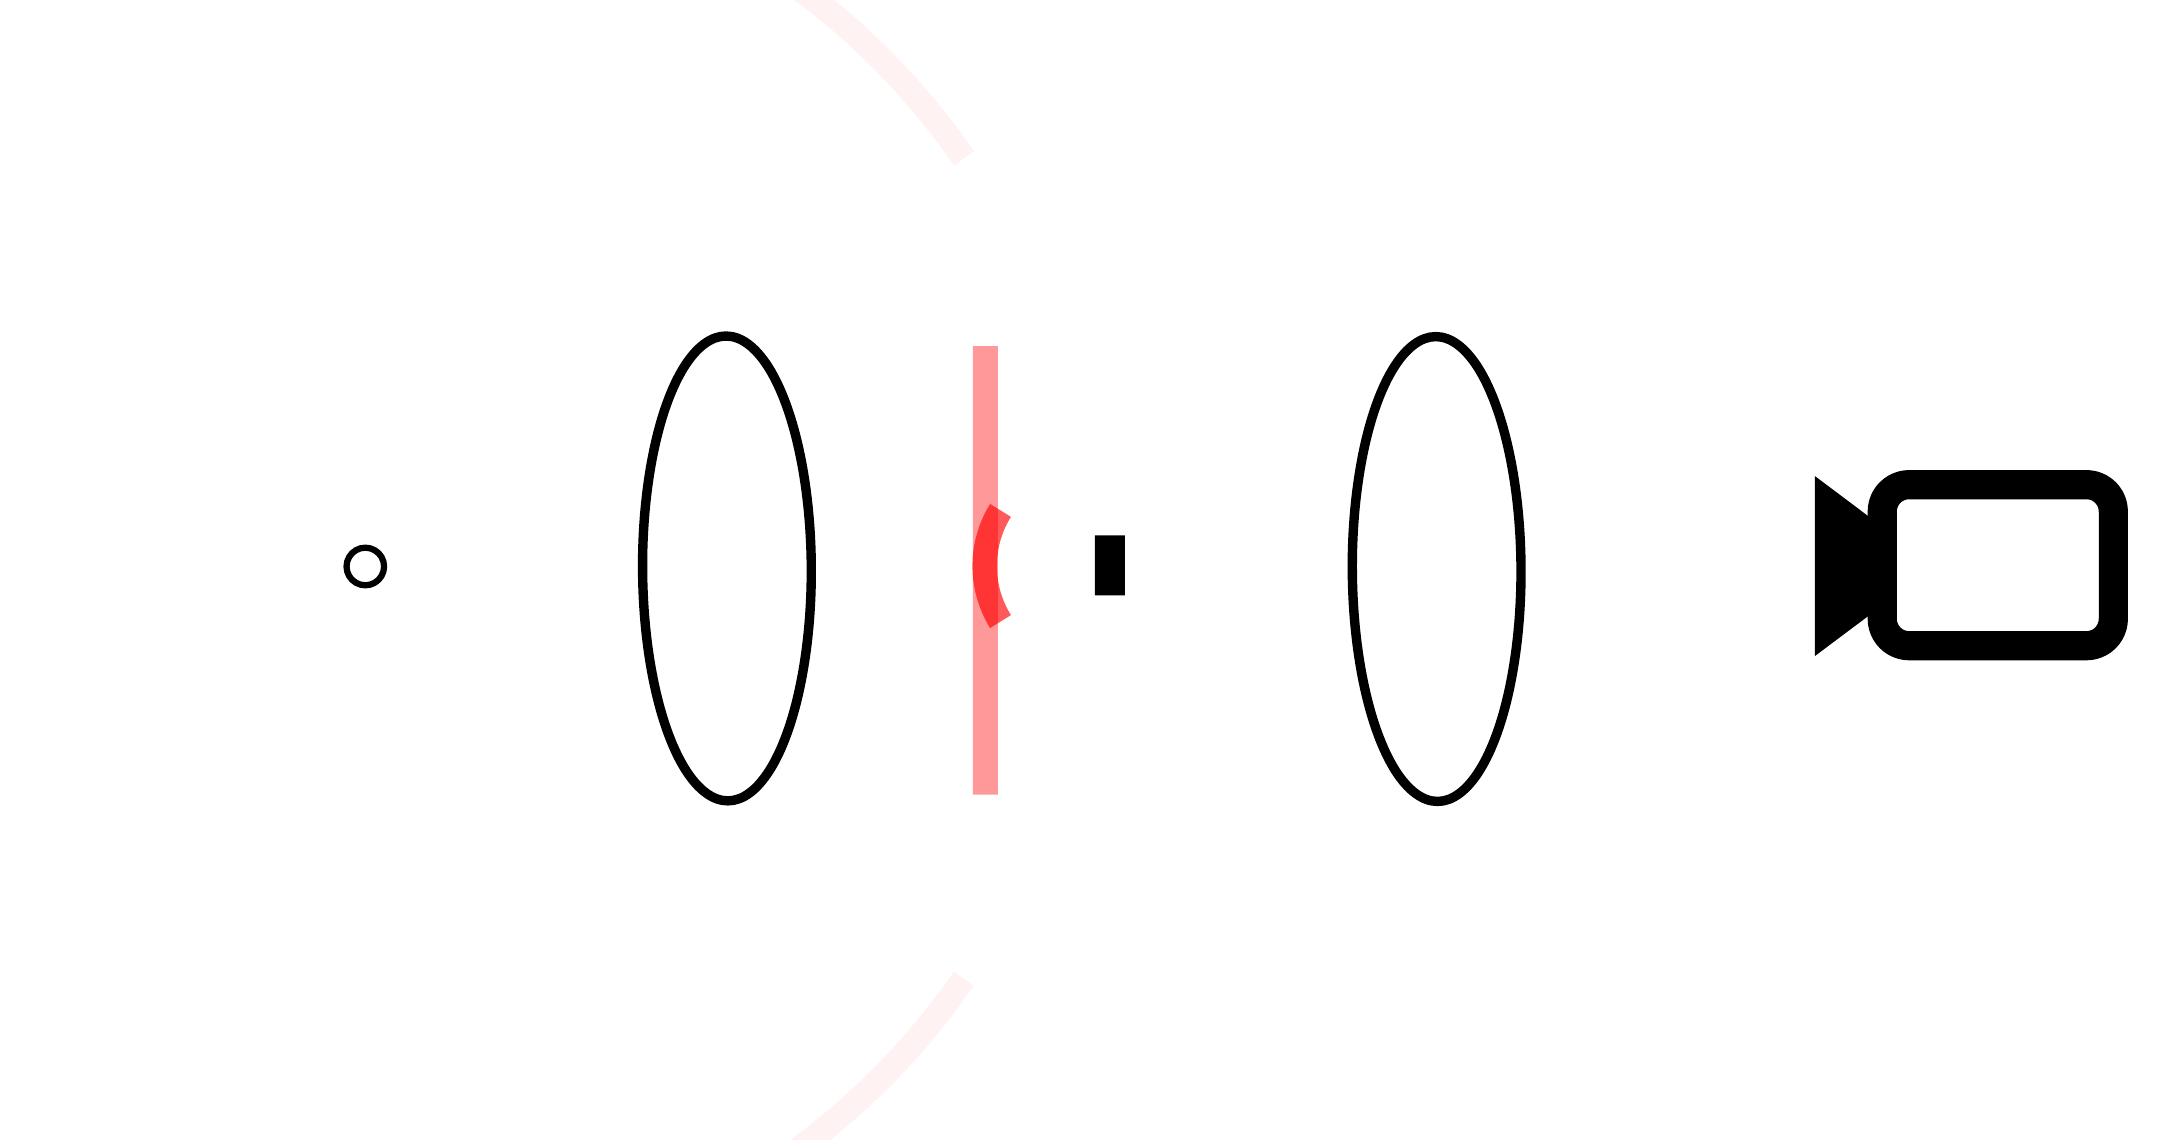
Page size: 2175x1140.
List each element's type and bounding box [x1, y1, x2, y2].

text_box [1882, 484, 2114, 646]
text_box [642, 0, 1747, 1140]
text_box [1814, 476, 1875, 657]
